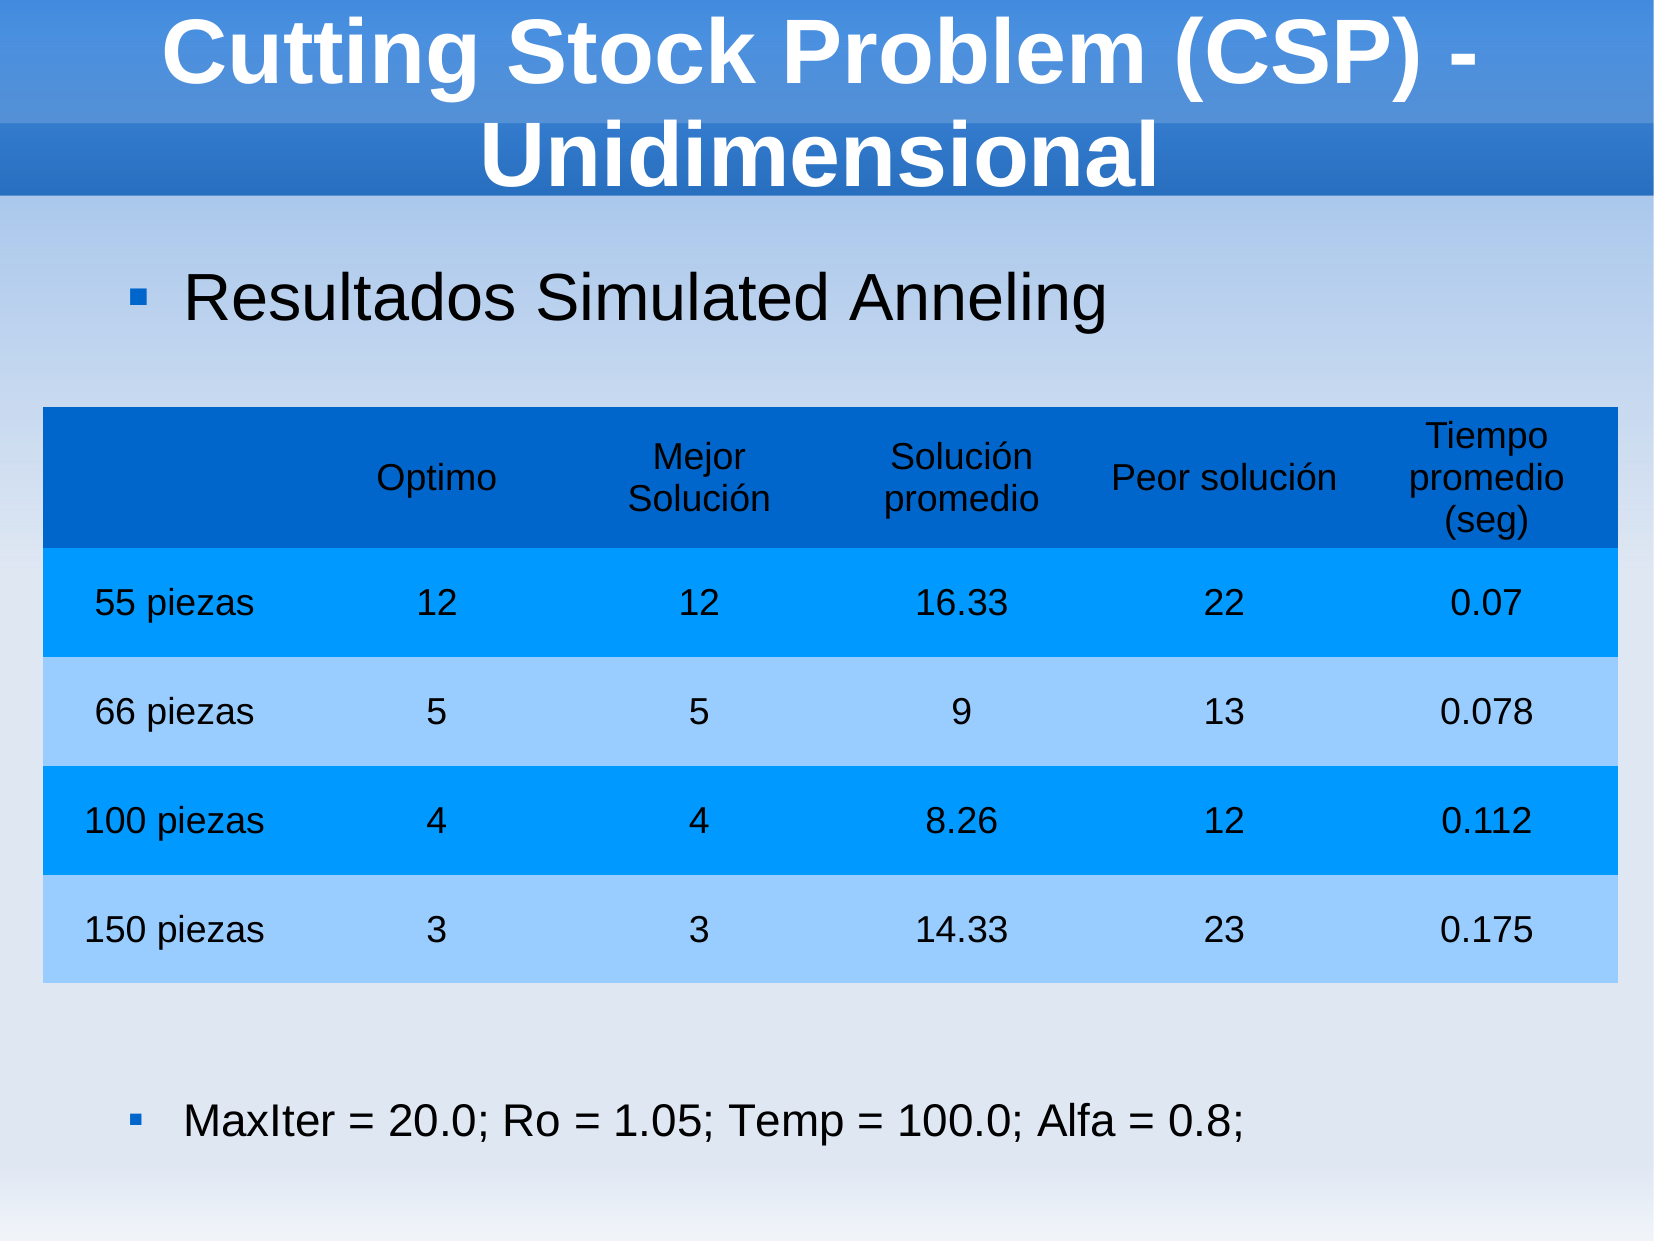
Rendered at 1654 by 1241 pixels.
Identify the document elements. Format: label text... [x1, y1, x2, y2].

table_header Optimo [306, 407, 568, 548]
table_cell 0.078 [1356, 657, 1618, 766]
table_header Tiempo promedio (seg) [1356, 407, 1618, 548]
table_cell 9 [830, 657, 1093, 766]
table_cell 5 [568, 657, 830, 766]
table_cell 4 [568, 766, 830, 875]
title Cutting Stock Problem (CSP) - Unidimensional [76, 1, 1565, 207]
table_cell 12 [1093, 766, 1356, 875]
table_cell 150 piezas [43, 875, 306, 983]
table_cell 23 [1093, 875, 1356, 983]
table_cell 22 [1093, 548, 1356, 657]
table_header [43, 407, 306, 548]
table_cell 12 [568, 548, 830, 657]
table_cell 100 piezas [43, 766, 306, 875]
table_cell 16.33 [830, 548, 1093, 657]
table_cell 66 piezas [43, 657, 306, 766]
table_header Mejor Solución [568, 407, 830, 548]
table_header Solución promedio [830, 407, 1093, 548]
table_cell 4 [306, 766, 568, 875]
table_cell 3 [568, 875, 830, 983]
list Resultados Simulated Anneling MaxIter = 20.0; Ro = 1.05; Temp = 100.0; Alfa = 0.8; [112, 983, 1576, 1241]
table_cell 55 piezas [43, 548, 306, 657]
table_cell 12 [306, 548, 568, 657]
table_cell 0.175 [1356, 875, 1618, 983]
table_cell 5 [306, 657, 568, 766]
table_cell 0.07 [1356, 548, 1618, 657]
table_header Peor solución [1093, 407, 1356, 548]
list Resultados Simulated Anneling MaxIter = 20.0; Ro = 1.05; Temp = 100.0; Alfa = 0.8; [112, 260, 1576, 407]
table_cell 8.26 [830, 766, 1093, 875]
picture [0, 0, 1654, 1241]
table_cell 3 [306, 875, 568, 983]
table_cell 13 [1093, 657, 1356, 766]
table_cell 0.112 [1356, 766, 1618, 875]
table_cell 14.33 [830, 875, 1093, 983]
